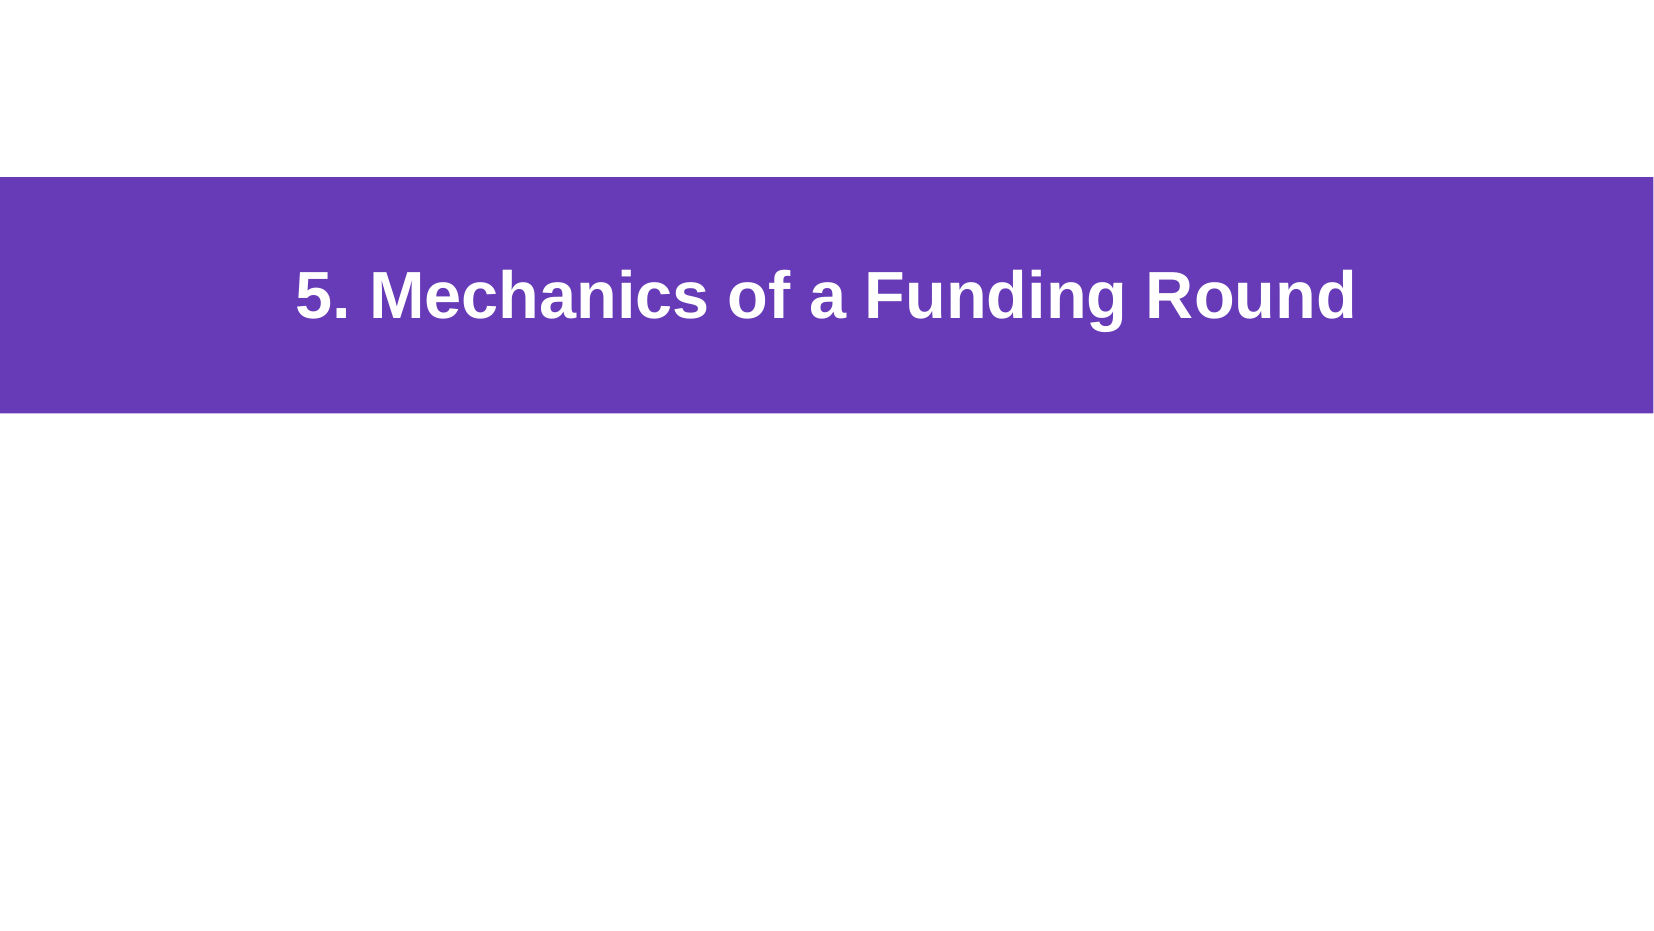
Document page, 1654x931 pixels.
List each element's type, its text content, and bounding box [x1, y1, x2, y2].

title 5. Mechanics of a Funding Round [0, 177, 1654, 414]
